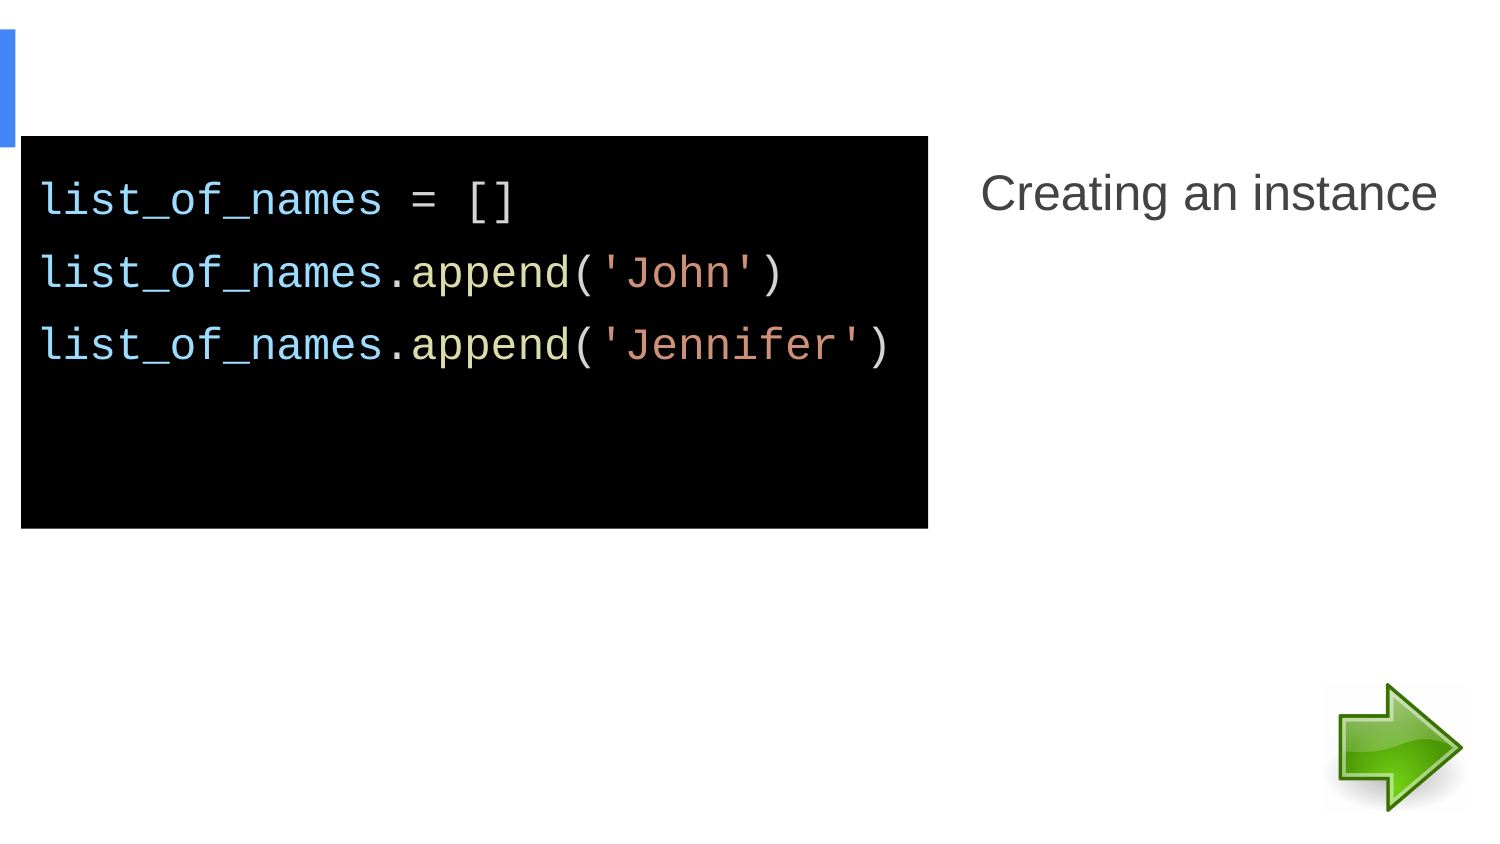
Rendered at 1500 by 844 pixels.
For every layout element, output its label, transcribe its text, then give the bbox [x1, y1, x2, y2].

picture [1322, 683, 1468, 813]
list Creating an instance [930, 115, 1489, 620]
text_box list_of_names = [] list_of_names.append('John') list_of_names.append('Jennifer') [21, 136, 929, 529]
